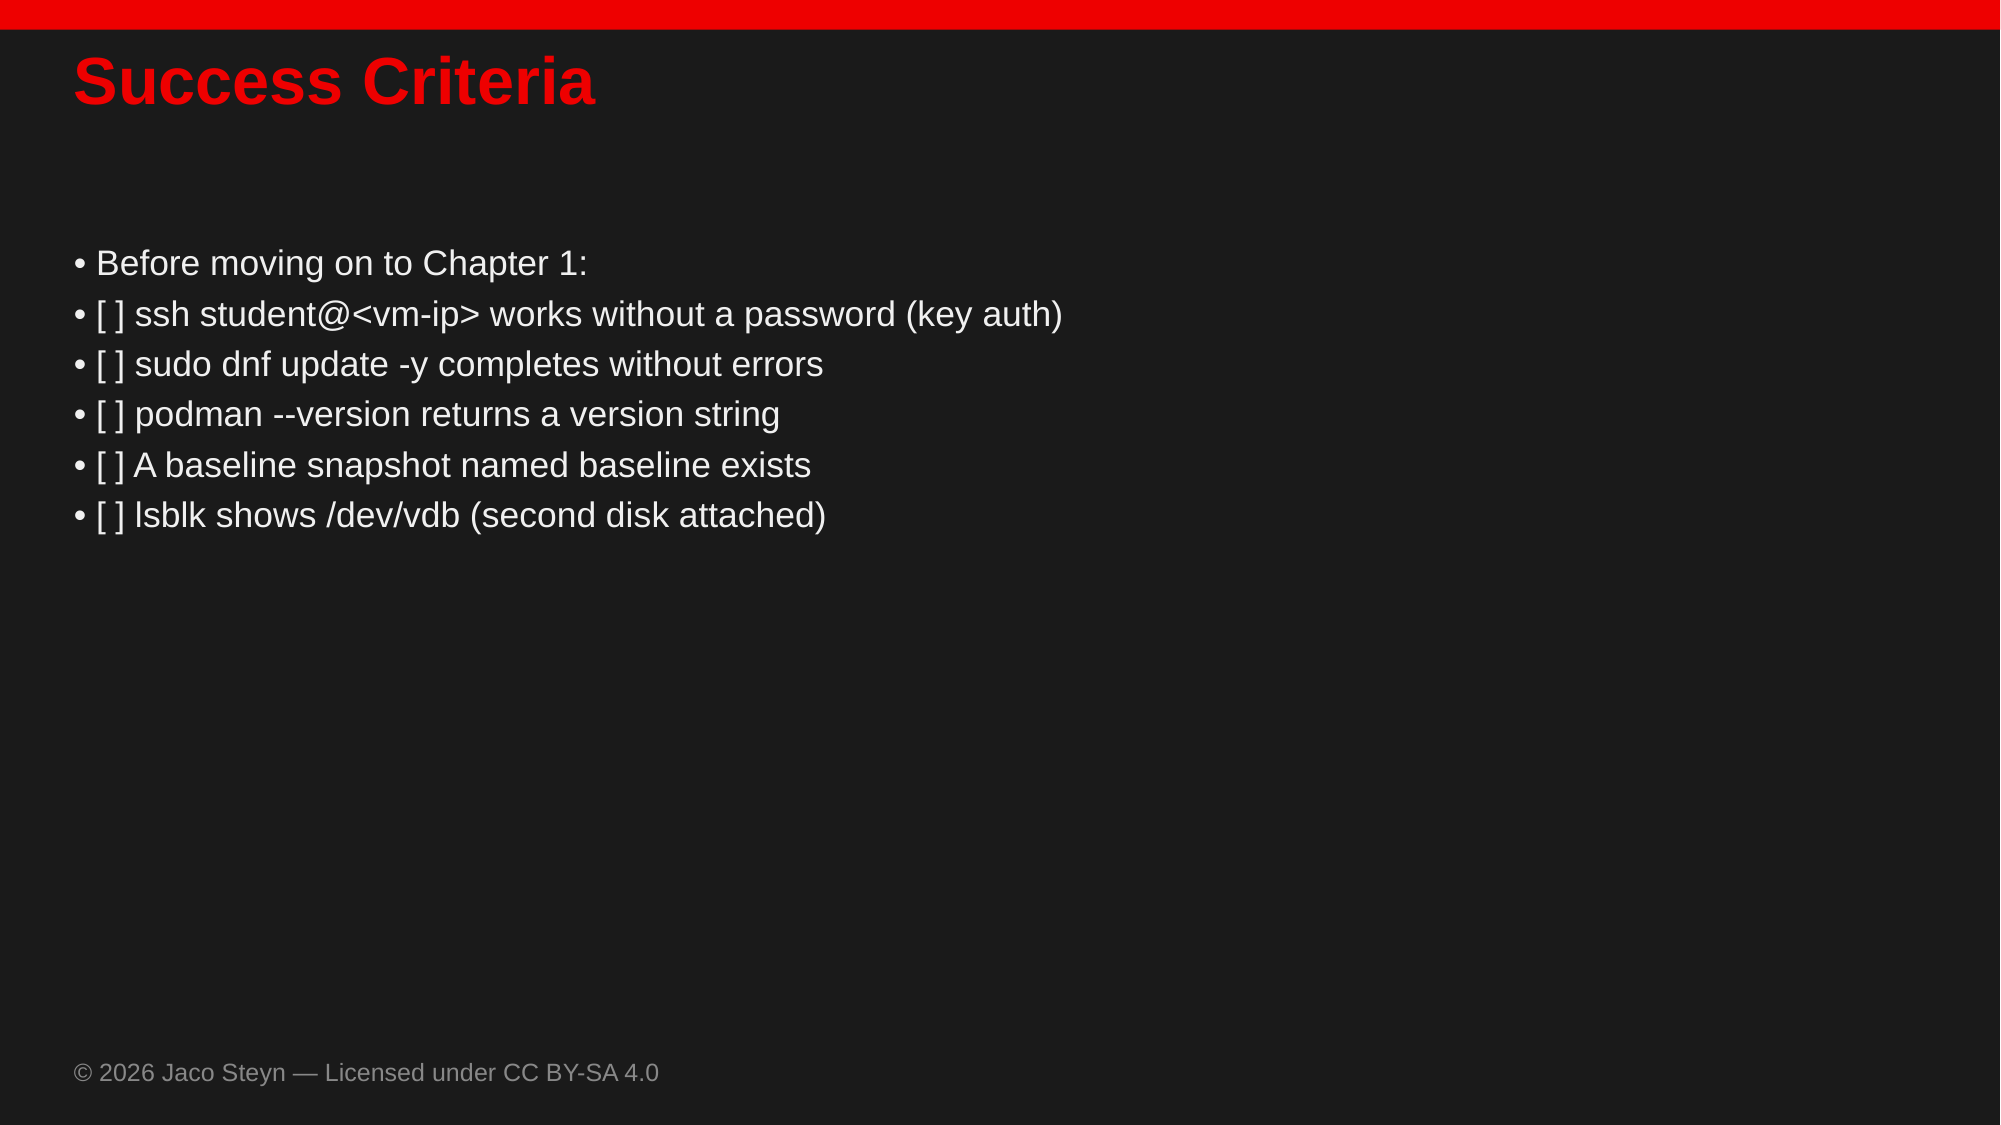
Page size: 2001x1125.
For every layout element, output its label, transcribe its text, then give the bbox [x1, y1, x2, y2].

text_box [0, 0, 2001, 30]
text_box • Before moving on to Chapter 1: • [ ] ssh student@<vm-ip> works without a password (key auth) • [ ] sudo dnf update -y completes without errors • [ ] podman --version returns a version string • [ ] A baseline snapshot named baseline exists • [ ] lsblk shows /dev/vdb (second disk attached) [59, 236, 1942, 1037]
text_box Success Criteria [59, 36, 1942, 208]
text_box © 2026 Jaco Steyn — Licensed under CC BY-SA 4.0 [59, 1051, 1942, 1093]
